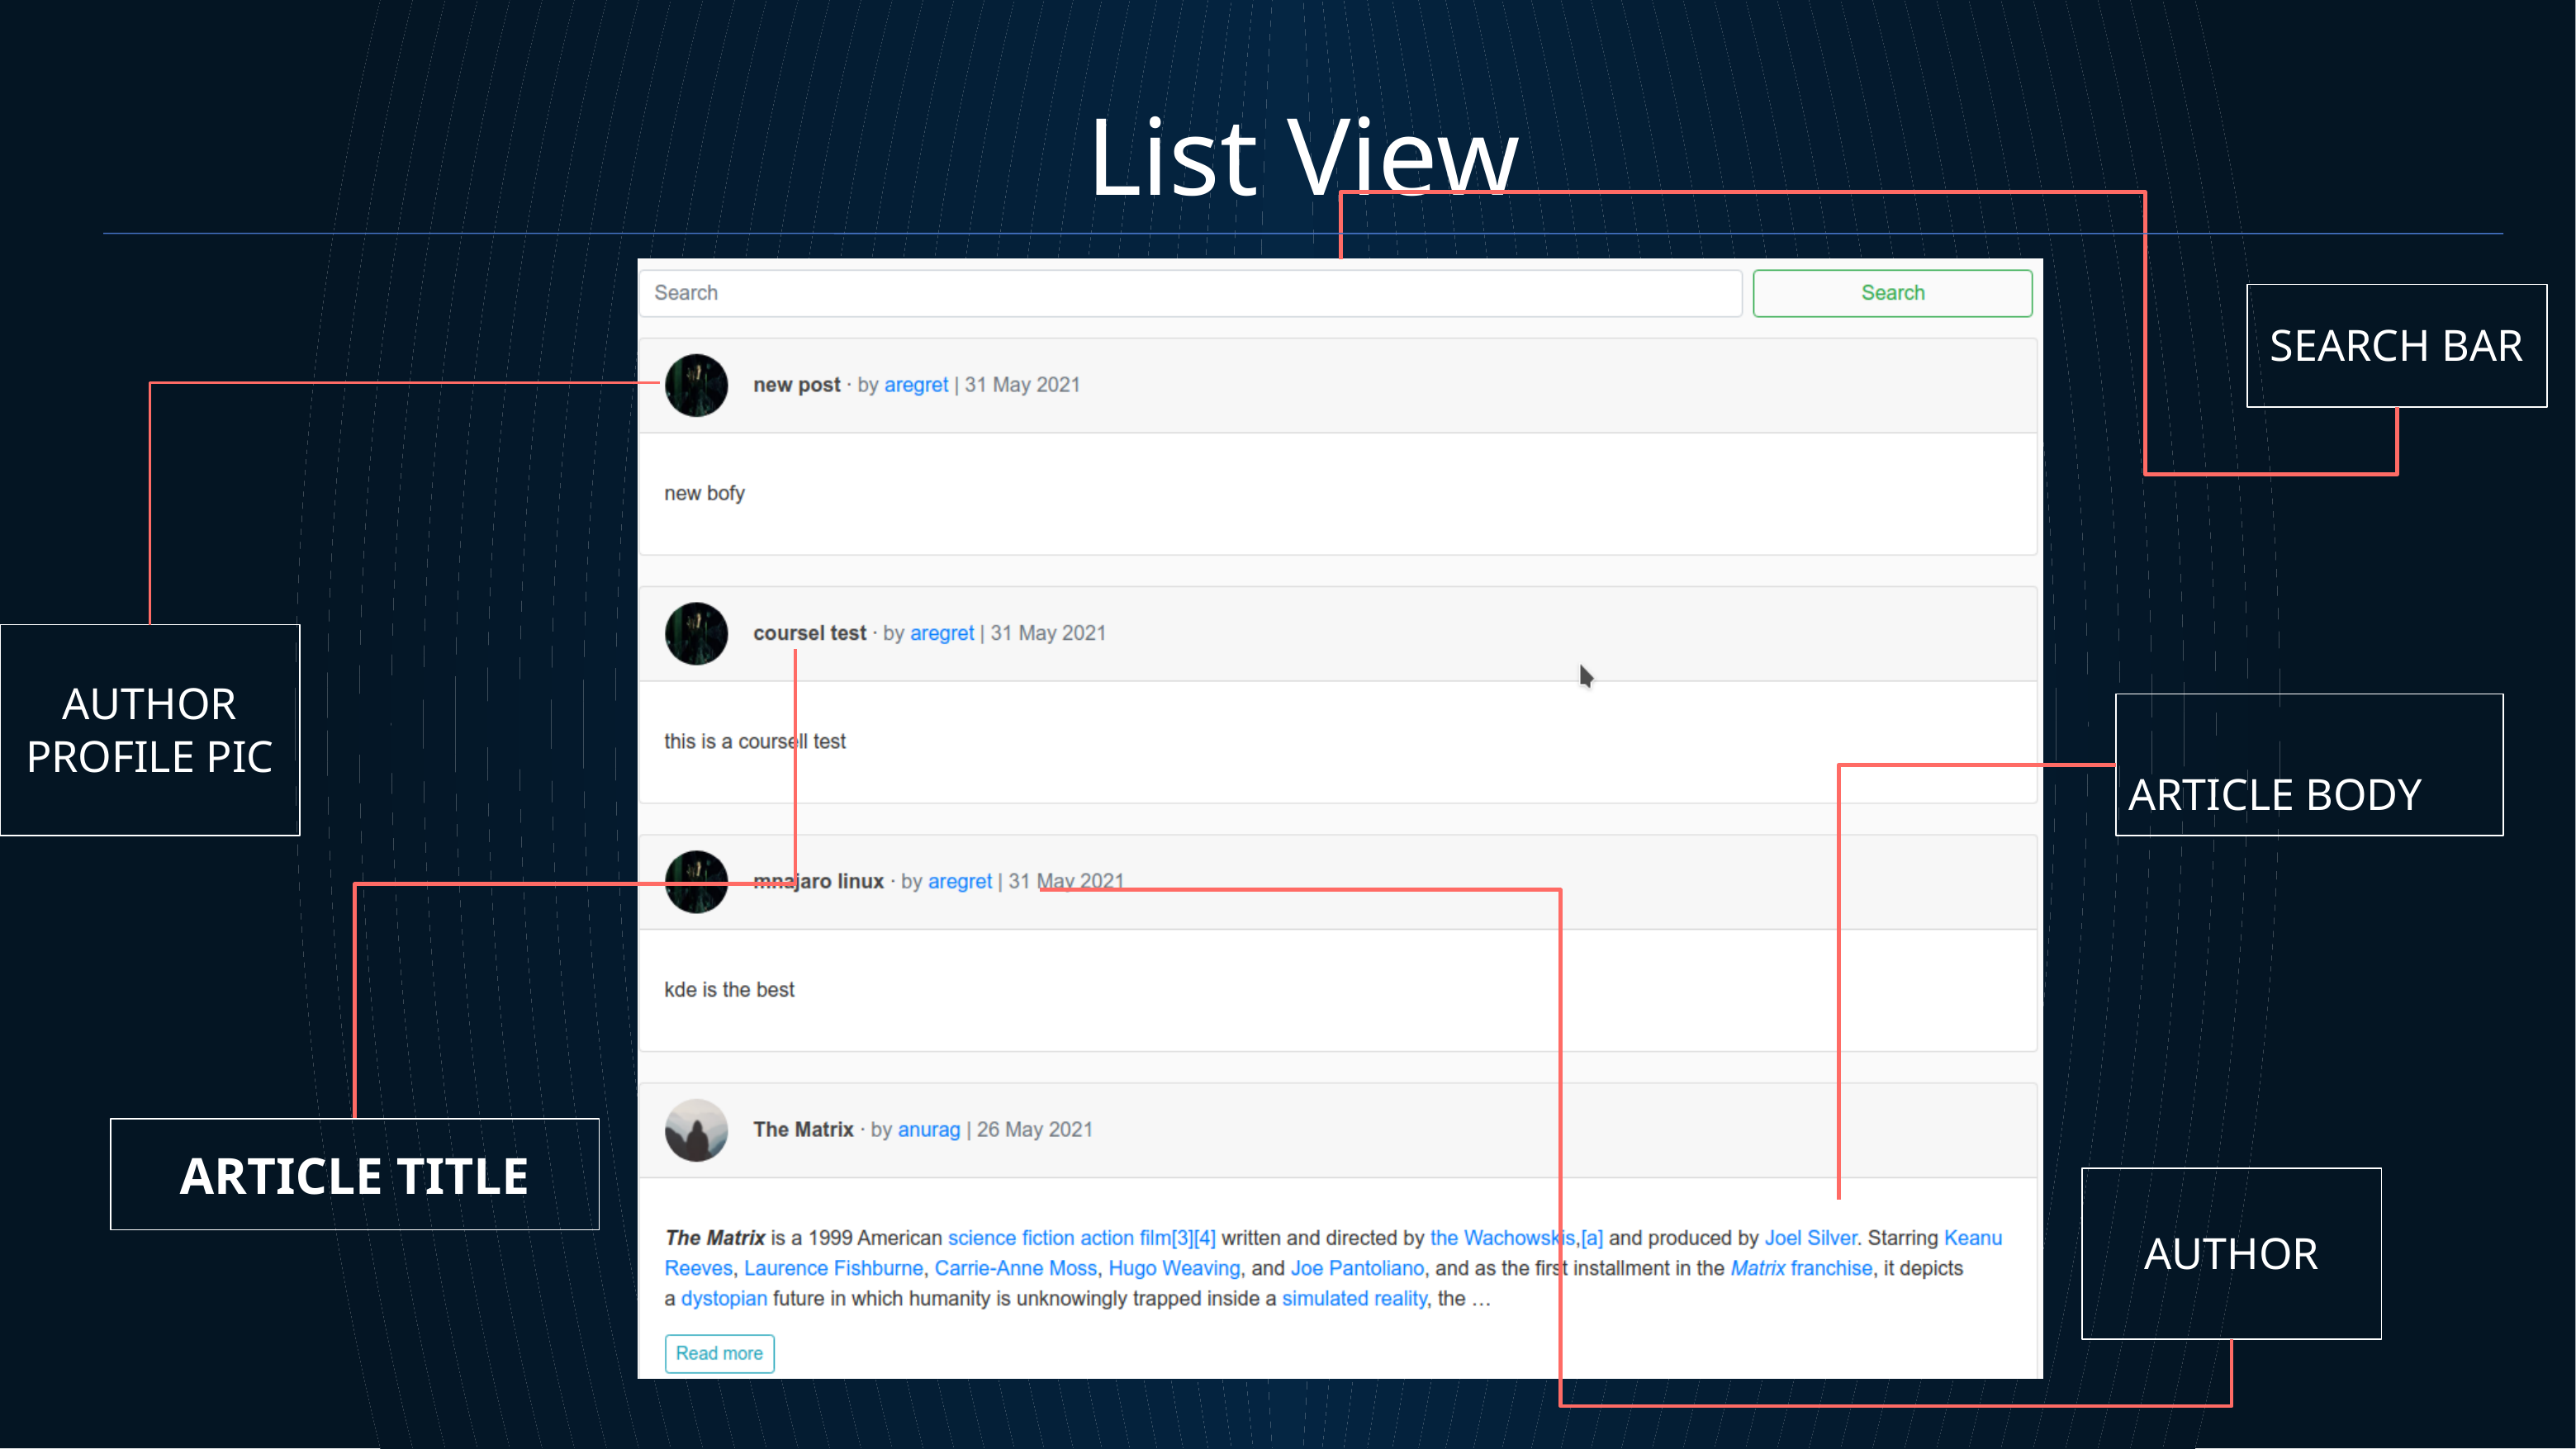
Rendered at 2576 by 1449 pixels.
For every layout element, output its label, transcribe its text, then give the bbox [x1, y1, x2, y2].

title AUTHOR PROFILE PIC [0, 624, 300, 836]
title ARTICLE BODY [2115, 694, 2503, 836]
title List View [103, 57, 2504, 228]
title List View [1343, 194, 2143, 228]
title SEARCH BAR [2247, 284, 2547, 408]
text_box ARTICLE TITLE [110, 1118, 600, 1230]
title AUTHOR [2081, 1167, 2382, 1339]
picture [638, 258, 2043, 1379]
